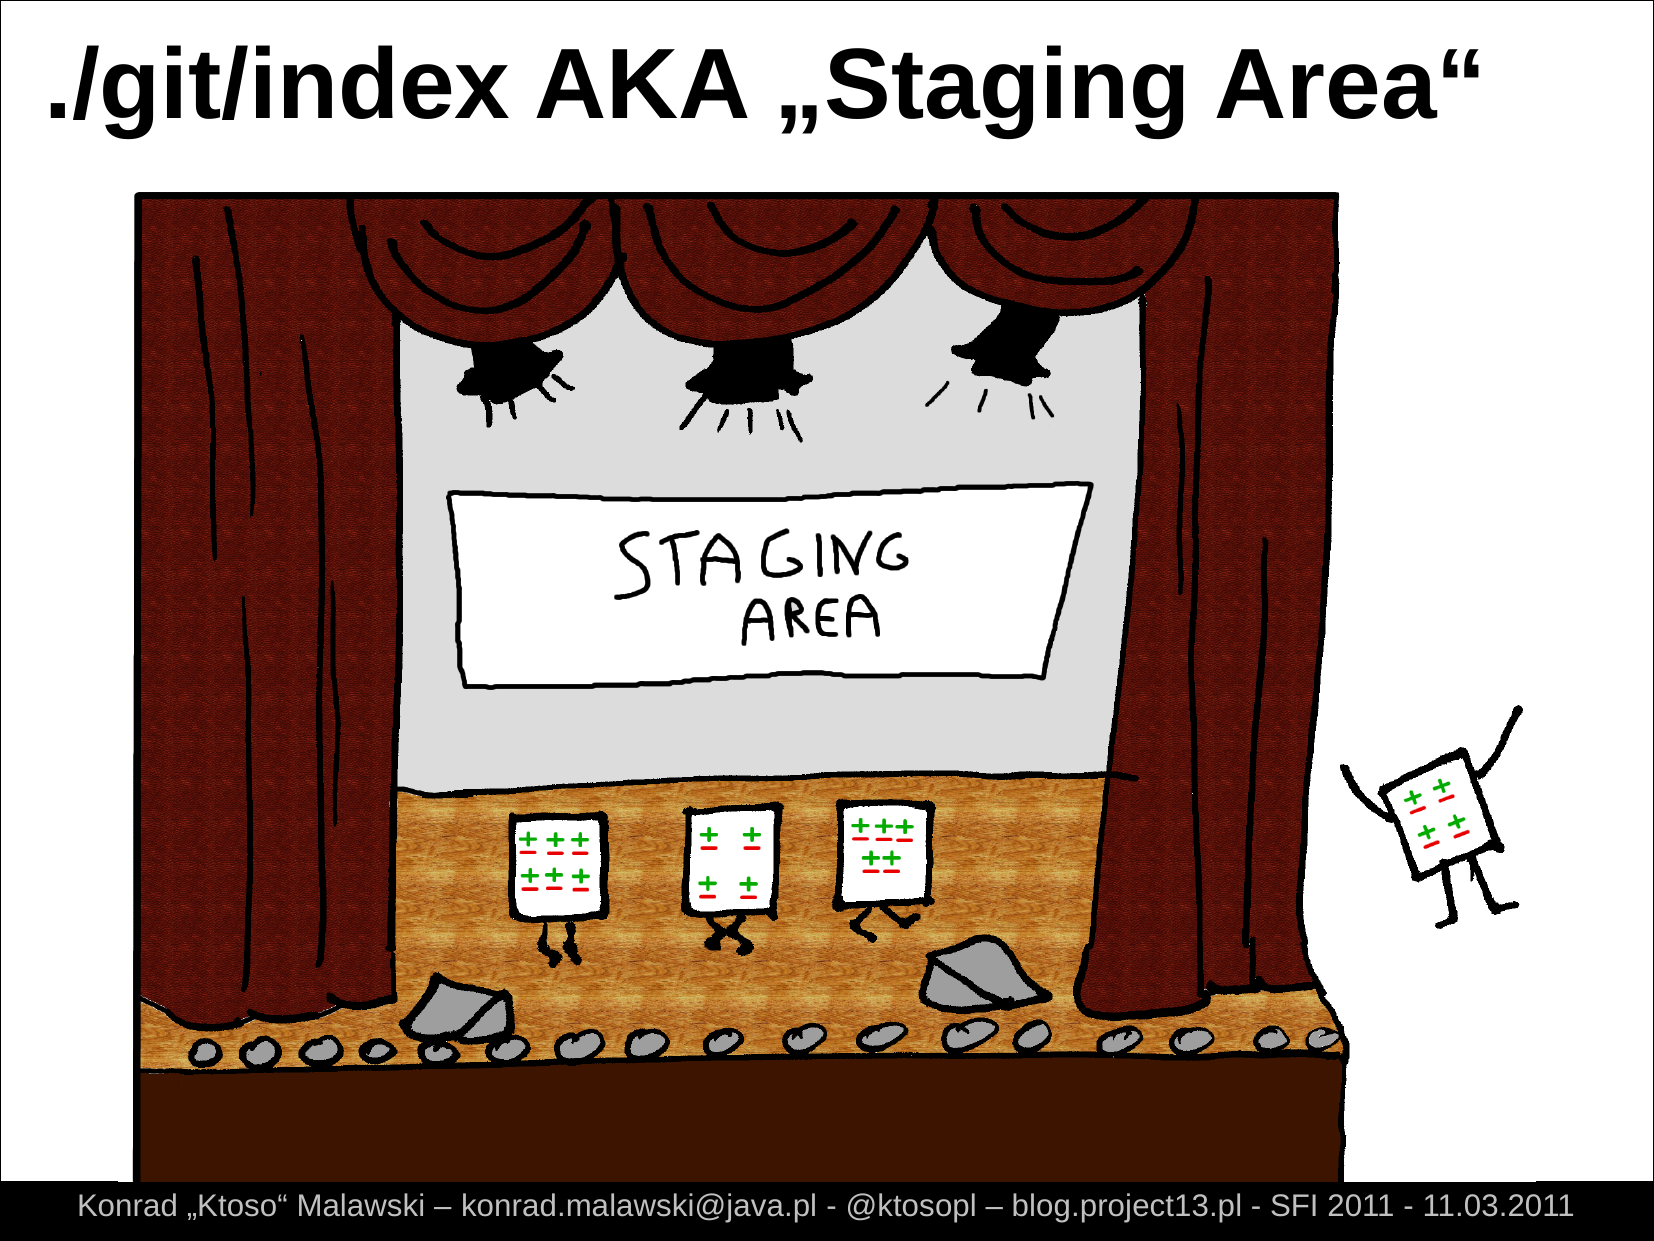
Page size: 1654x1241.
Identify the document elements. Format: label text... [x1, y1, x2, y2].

text_box ./git/index AKA „Staging Area“ [29, 21, 1625, 148]
text_box Konrad „Ktoso“ Malawski – konrad.malawski@java.pl - @ktosopl – blog.project13.pl - SFI 2011 - 11.03.2011 [0, 1181, 1654, 1238]
picture [118, 170, 1536, 1182]
